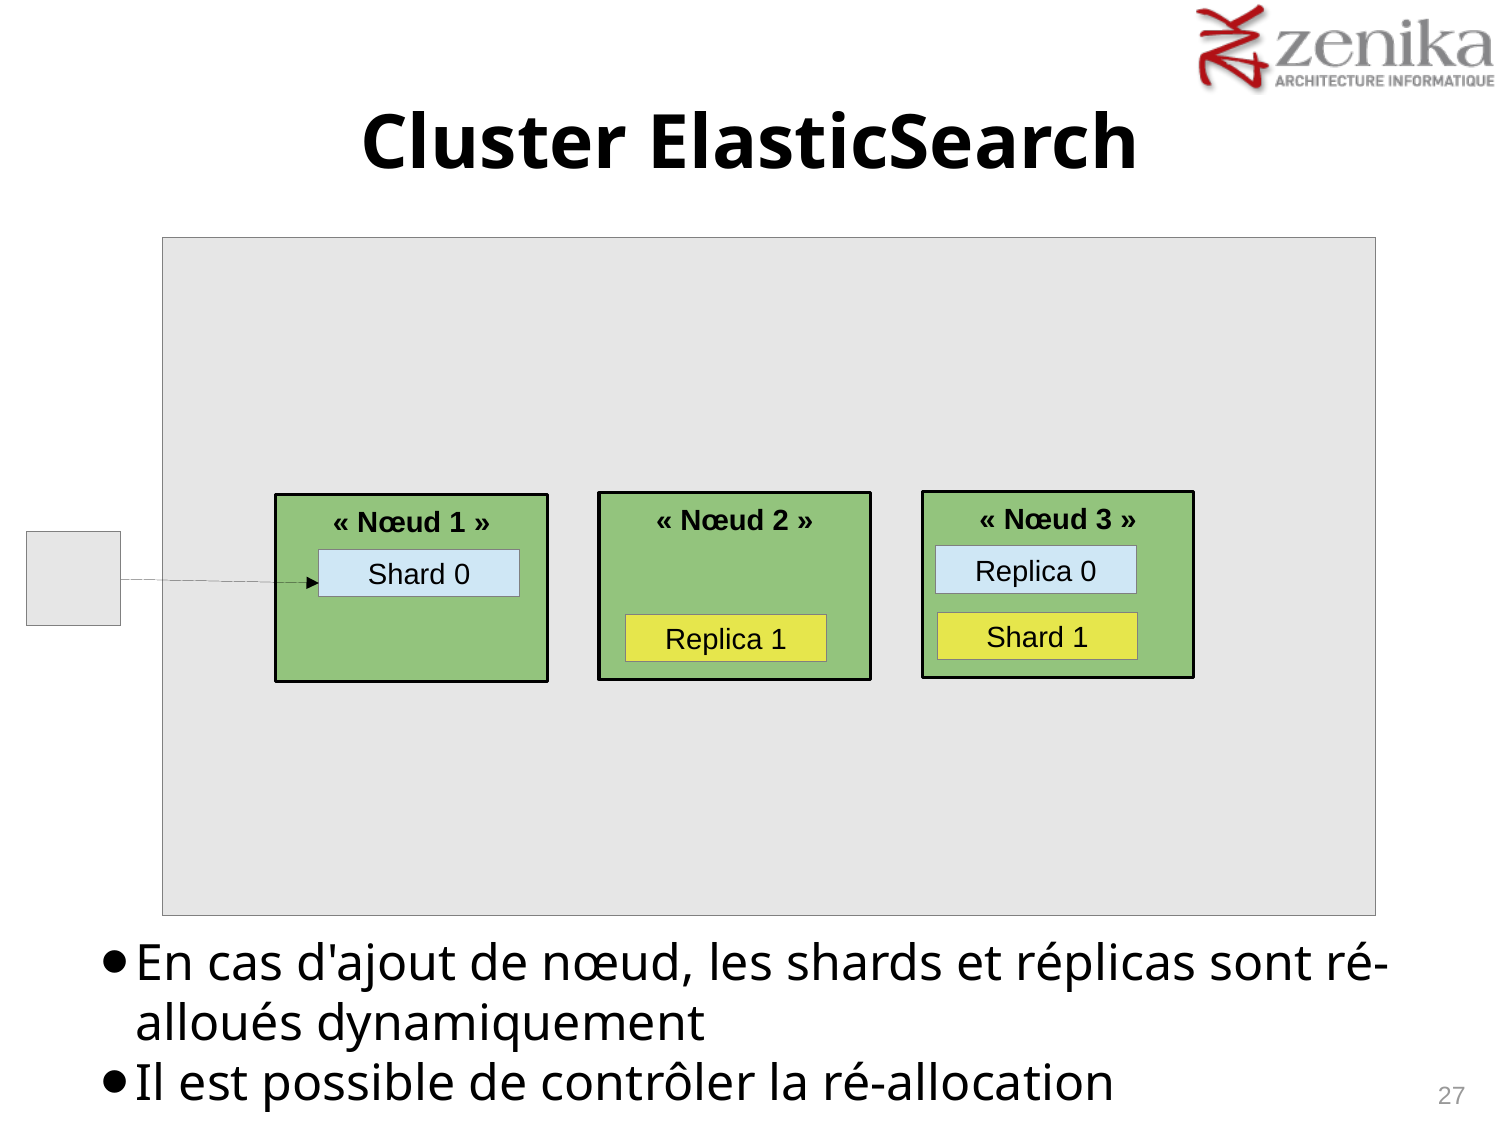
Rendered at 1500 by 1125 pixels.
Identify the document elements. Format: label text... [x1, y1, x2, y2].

text_box « Nœud 1 » [275, 494, 548, 682]
text_box Shard 1 [937, 612, 1138, 660]
text_box « Nœud 3 » [922, 491, 1194, 678]
text_box Replica 0 [935, 545, 1137, 594]
text_box « Nœud 2 » [598, 492, 871, 680]
text_box En cas d'ajout de nœud, les shards et réplicas sont ré-alloués dynamiquement Il est possible de contrôler la ré-allocation [85, 915, 1435, 1125]
text_box [162, 237, 1376, 915]
text_box Cluster ElasticSearch [75, 29, 1425, 248]
picture [1190, 0, 1500, 95]
text_box Shard 0 [318, 549, 520, 597]
text_box Replica 1 [625, 614, 827, 662]
text_box [26, 531, 121, 626]
